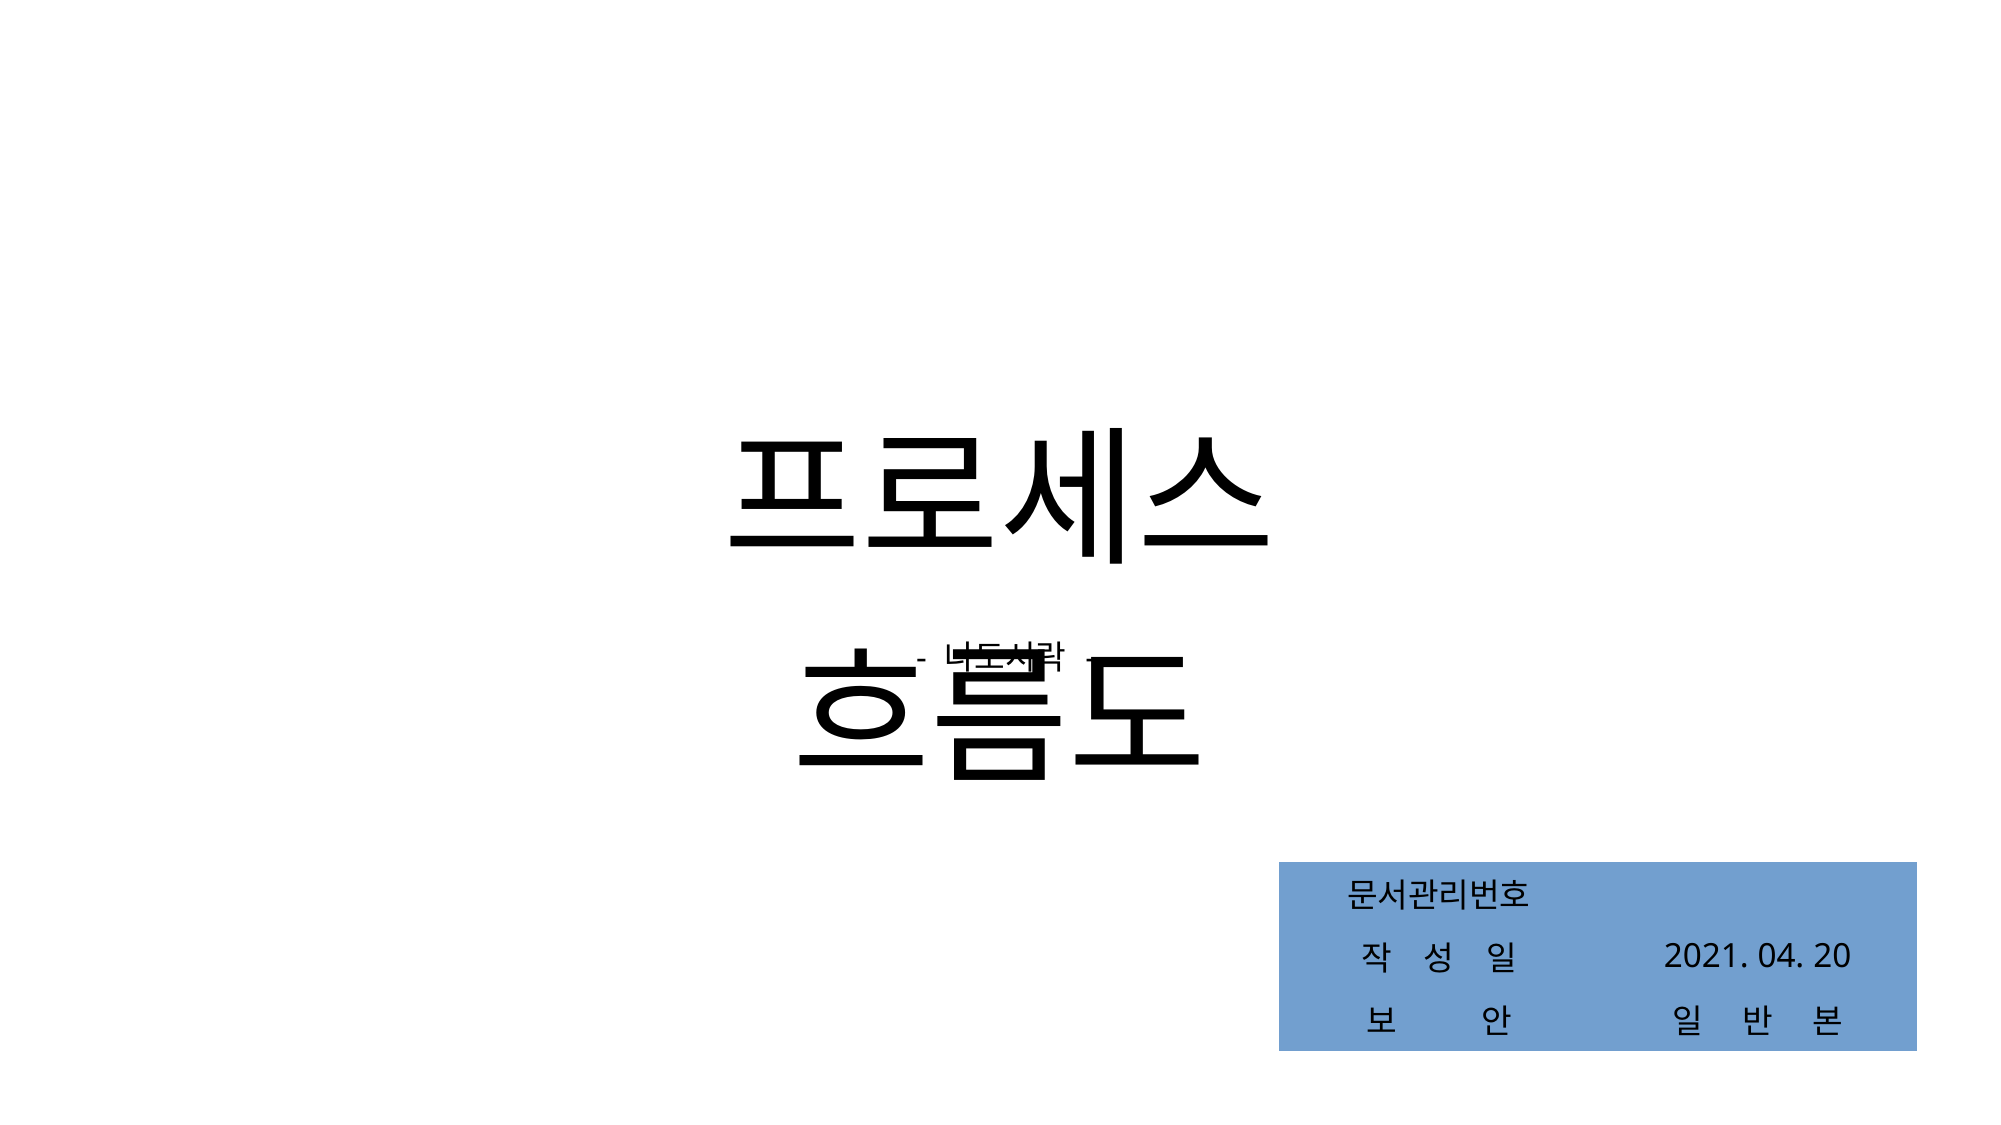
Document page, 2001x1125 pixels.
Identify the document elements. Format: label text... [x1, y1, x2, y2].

table_header [1598, 862, 1917, 925]
text_box - 나도시락 - [682, 623, 1330, 687]
table_header 문서관리번호 [1279, 862, 1598, 925]
table_cell 2021. 04. 20 [1598, 925, 1917, 988]
table_cell 작 성 일 [1279, 925, 1598, 988]
text_box 프로세스 흐름도 [555, 371, 1445, 821]
table_cell 보 안 [1279, 988, 1598, 1051]
table_cell 일 반 본 [1598, 988, 1917, 1051]
